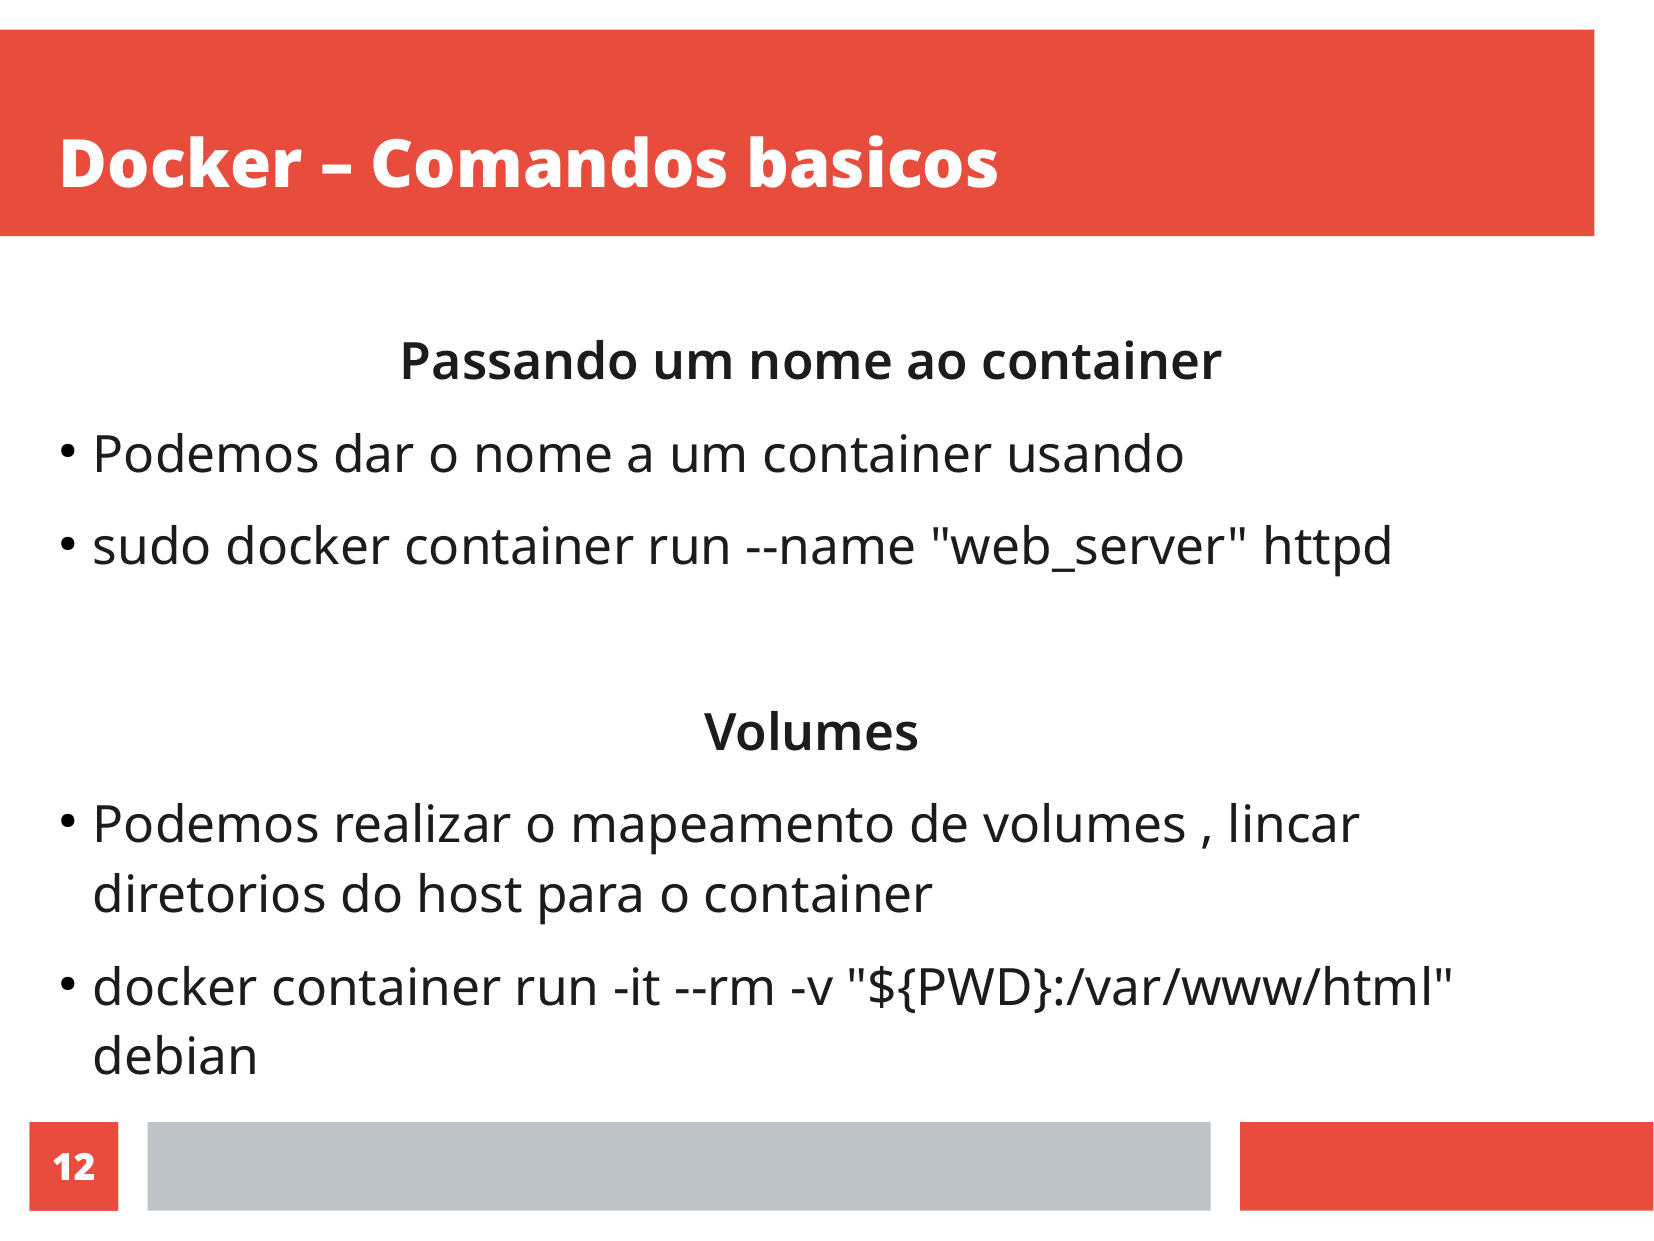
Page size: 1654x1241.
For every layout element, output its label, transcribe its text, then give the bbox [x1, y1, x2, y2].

title Docker – Comandos basicos [59, 59, 1595, 207]
list Passando um nome ao container Podemos dar o nome a um container usando sudo docker container run --name "web_server" httpd Volumes Podemos realizar o mapeamento de volumes , lincar diretorios do host para o container docker container run -it --rm -v "${PWD}:/var/www/html" debian [59, 324, 1565, 1093]
